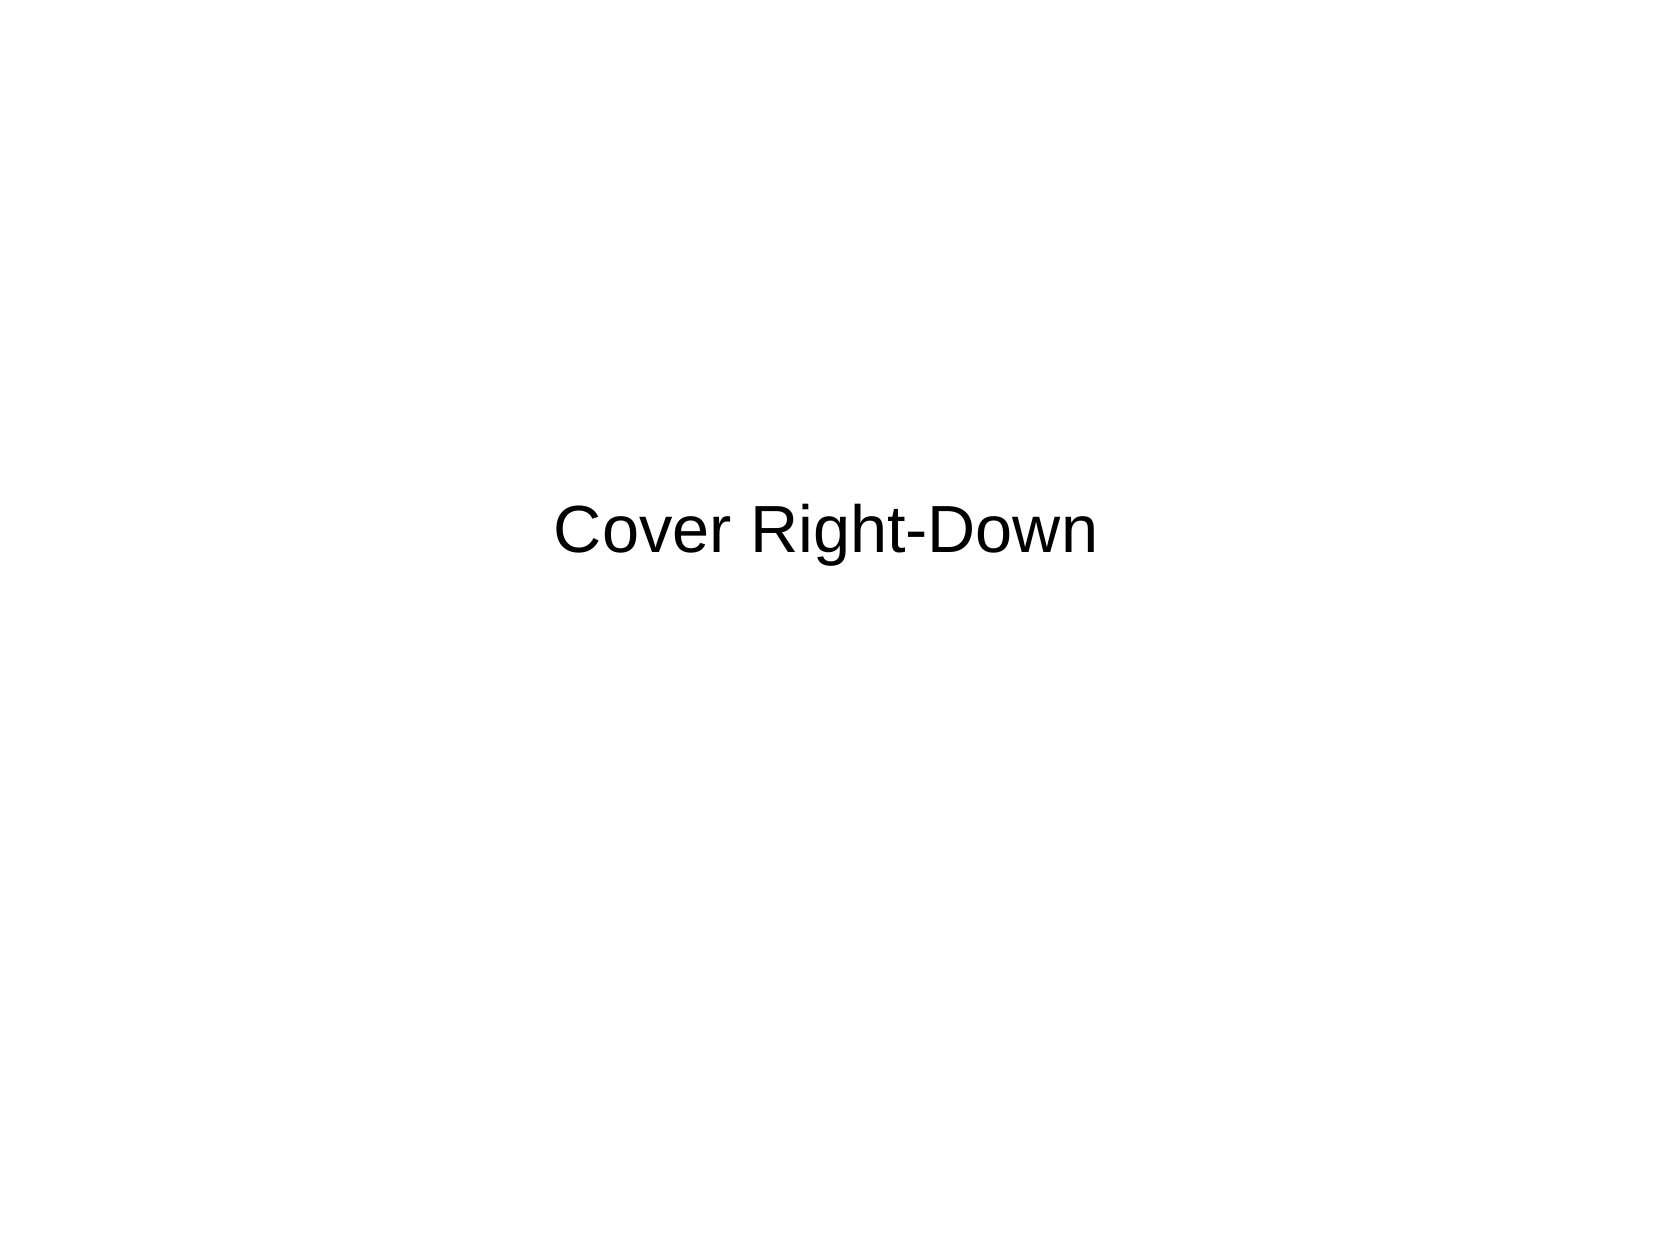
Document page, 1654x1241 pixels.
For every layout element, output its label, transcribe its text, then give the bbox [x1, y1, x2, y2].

subtitle Cover Right-Down [82, 49, 1571, 1010]
